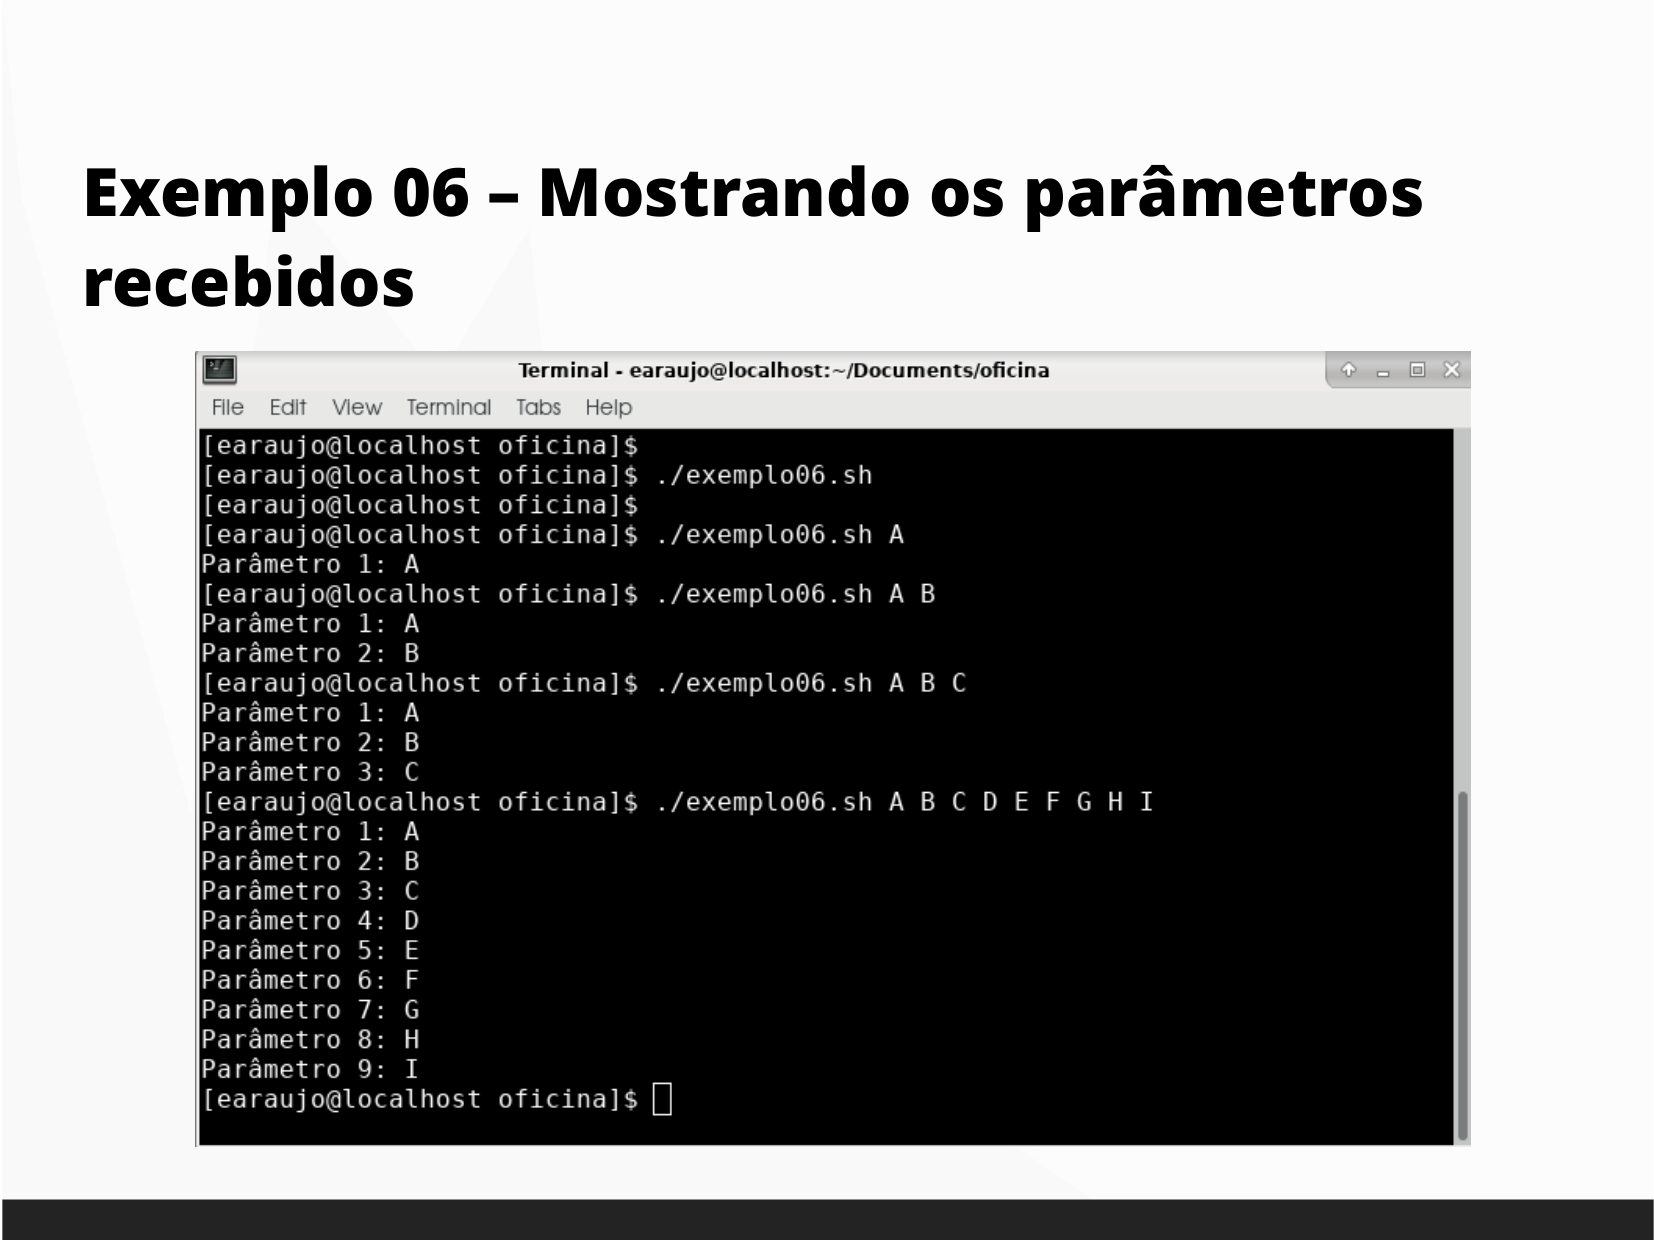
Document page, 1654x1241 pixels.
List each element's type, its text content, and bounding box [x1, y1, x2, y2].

picture [2, 0, 1654, 1241]
title Exemplo 06 – Mostrando os parâmetros recebidos [82, 132, 1571, 340]
